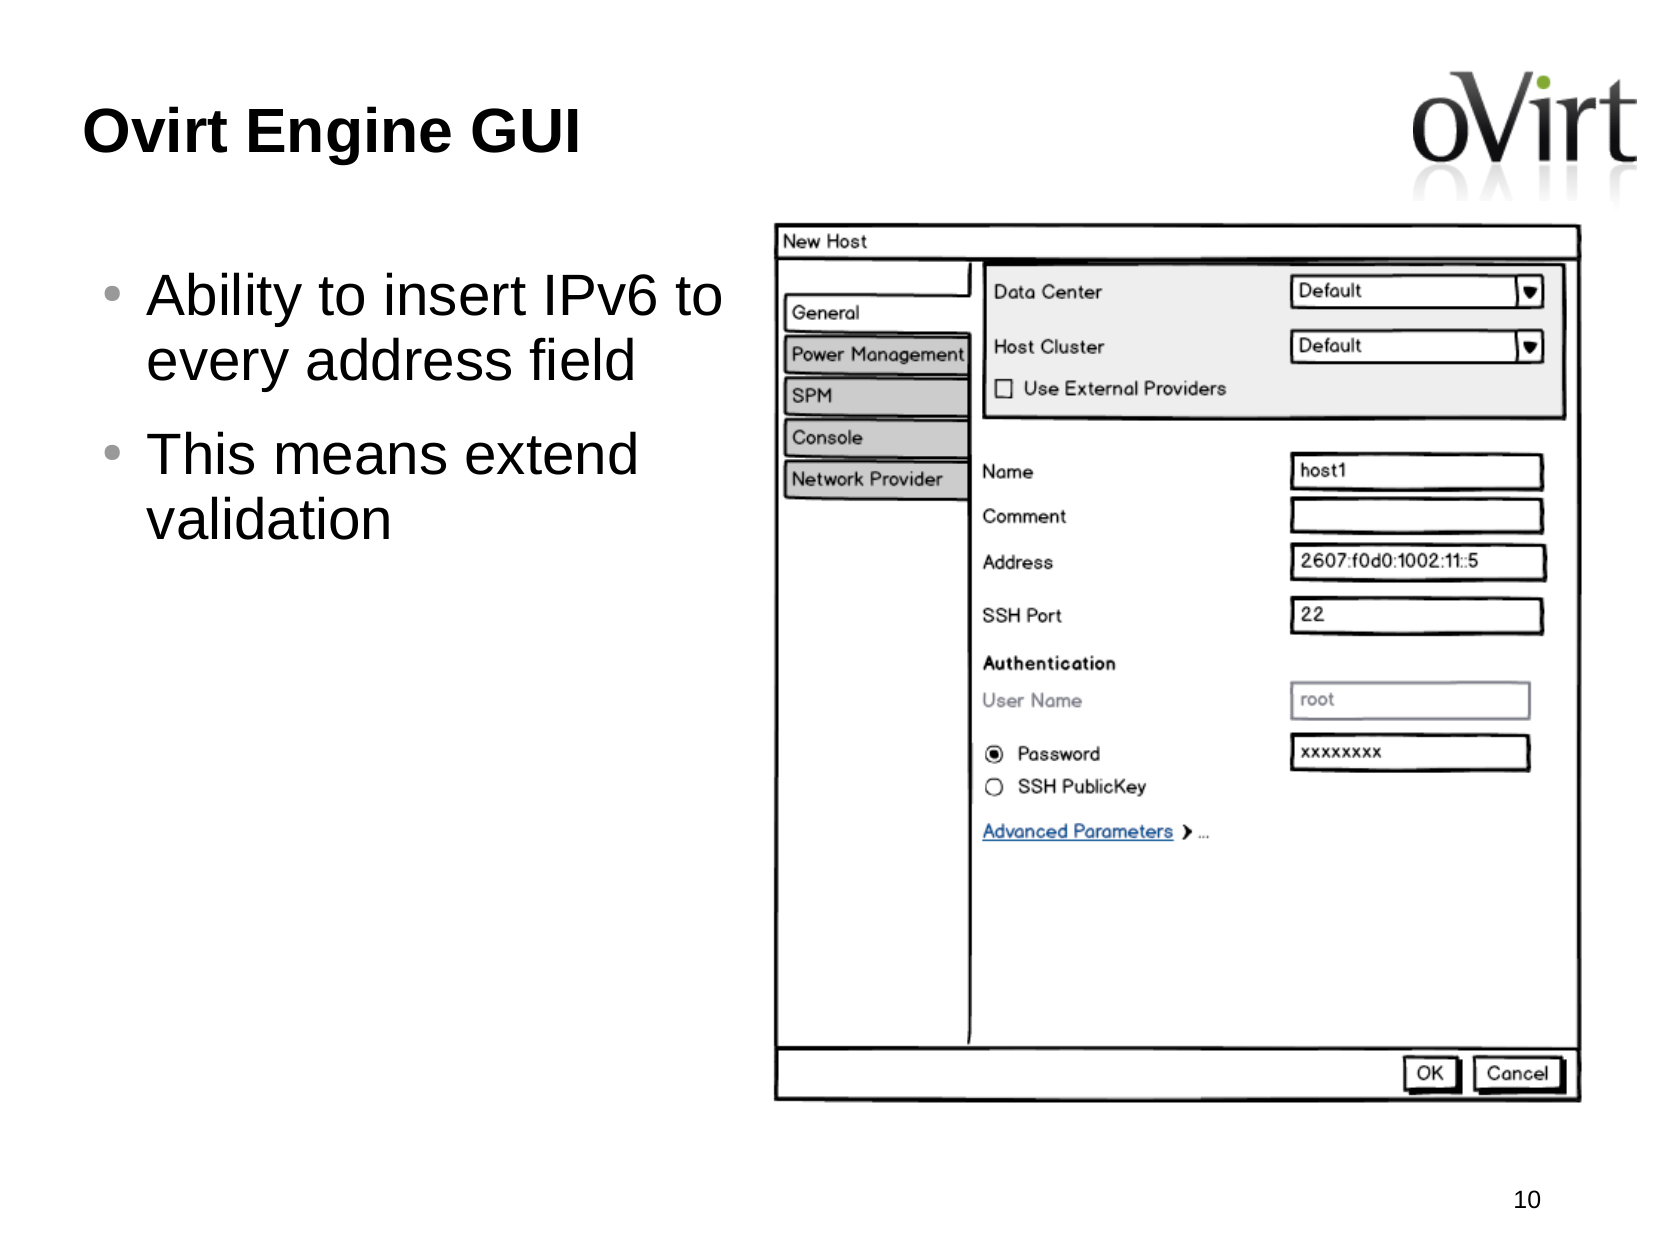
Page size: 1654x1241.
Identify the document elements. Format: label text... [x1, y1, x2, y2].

picture [752, 63, 1637, 1126]
list Ability to insert IPv6 to every address field This means extend validation [86, 262, 752, 1039]
title Ovirt Engine GUI [82, 37, 1303, 226]
